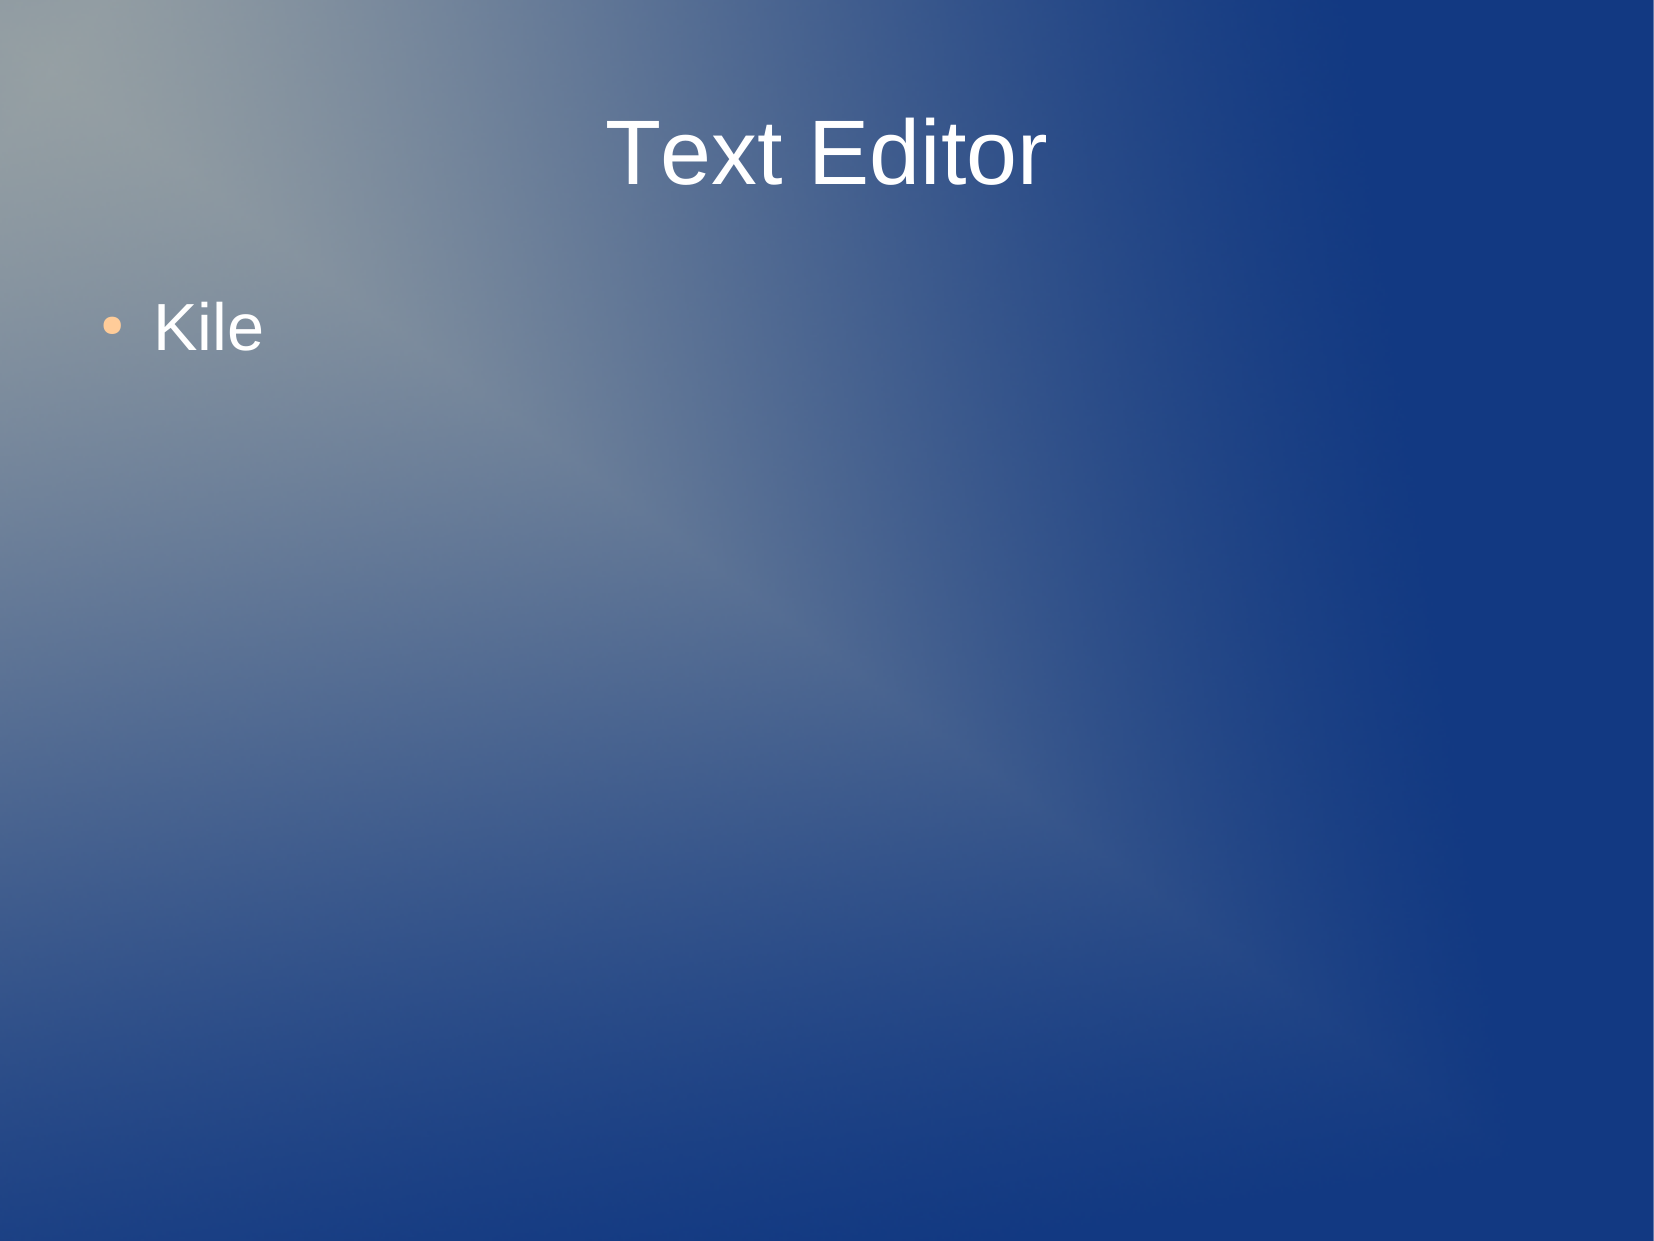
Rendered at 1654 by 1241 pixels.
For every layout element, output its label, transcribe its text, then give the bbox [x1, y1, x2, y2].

list Kile [82, 290, 1571, 1010]
picture [0, 0, 1654, 1241]
title Text Editor [82, 49, 1571, 257]
